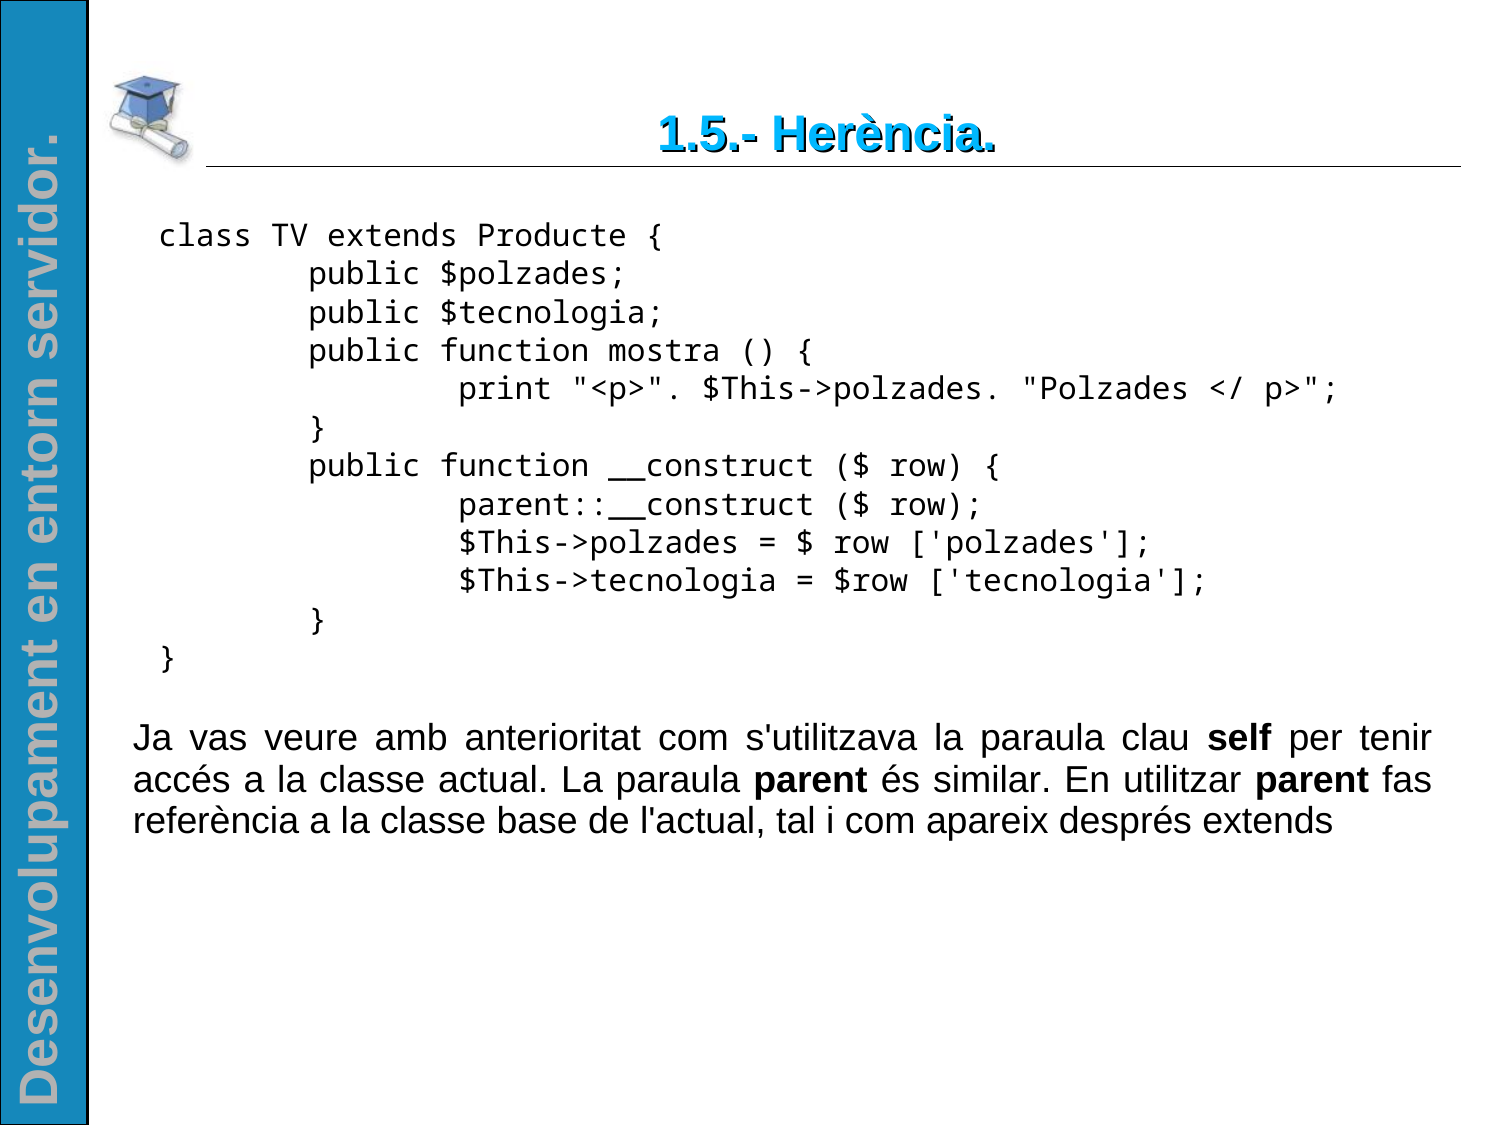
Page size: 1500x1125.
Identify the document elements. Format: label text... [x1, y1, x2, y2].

text_box class TV extends Producte { public $polzades; public $tecnologia; public function mostra () { print "<p>". $This->polzades. "Polzades </ p>"; } public function __construct ($ row) { parent::__construct ($ row); $This->polzades = $ row ['polzades']; $This->tecnologia = $row ['tecnologia']; } } [143, 233, 1447, 686]
text_box Ja vas veure amb anterioritat com s'utilitzava la paraula clau self per tenir accés a la classe actual. La paraula parent és similar. En utilitzar parent fas referència a la classe base de l'actual, tal i com apareix després extends [118, 708, 1447, 850]
title 1.5.- Herència. [206, 88, 1447, 178]
picture [93, 61, 206, 174]
